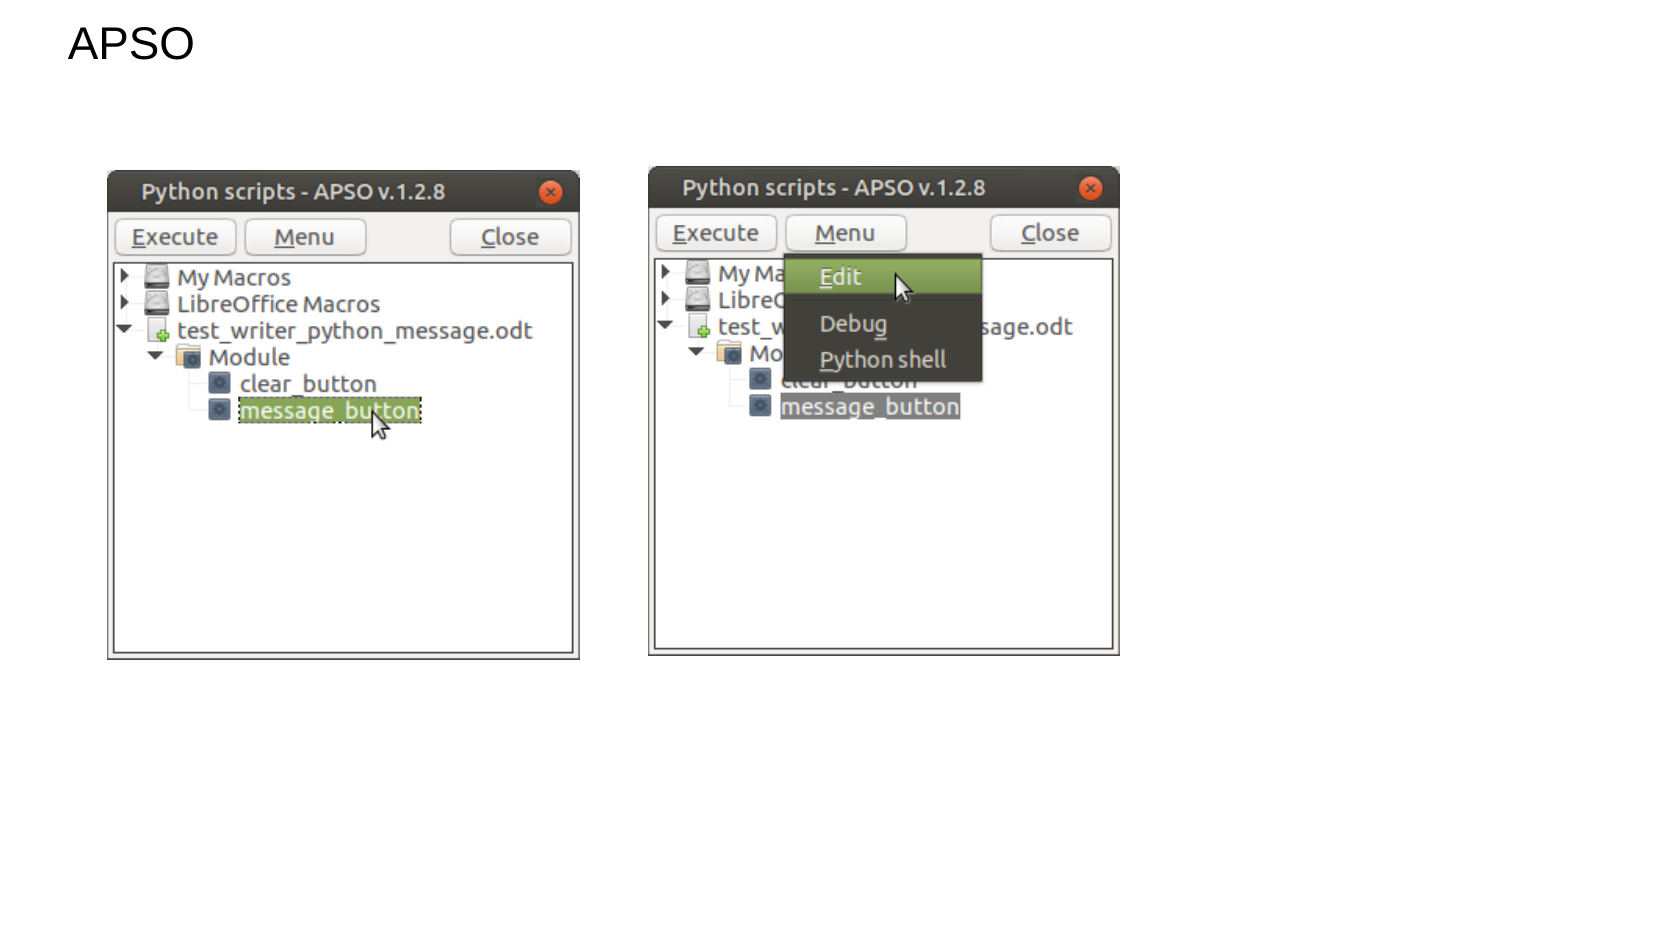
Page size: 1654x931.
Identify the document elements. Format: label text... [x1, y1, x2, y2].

picture [648, 166, 1120, 656]
subtitle APSO [67, 17, 1557, 172]
picture [107, 170, 580, 660]
